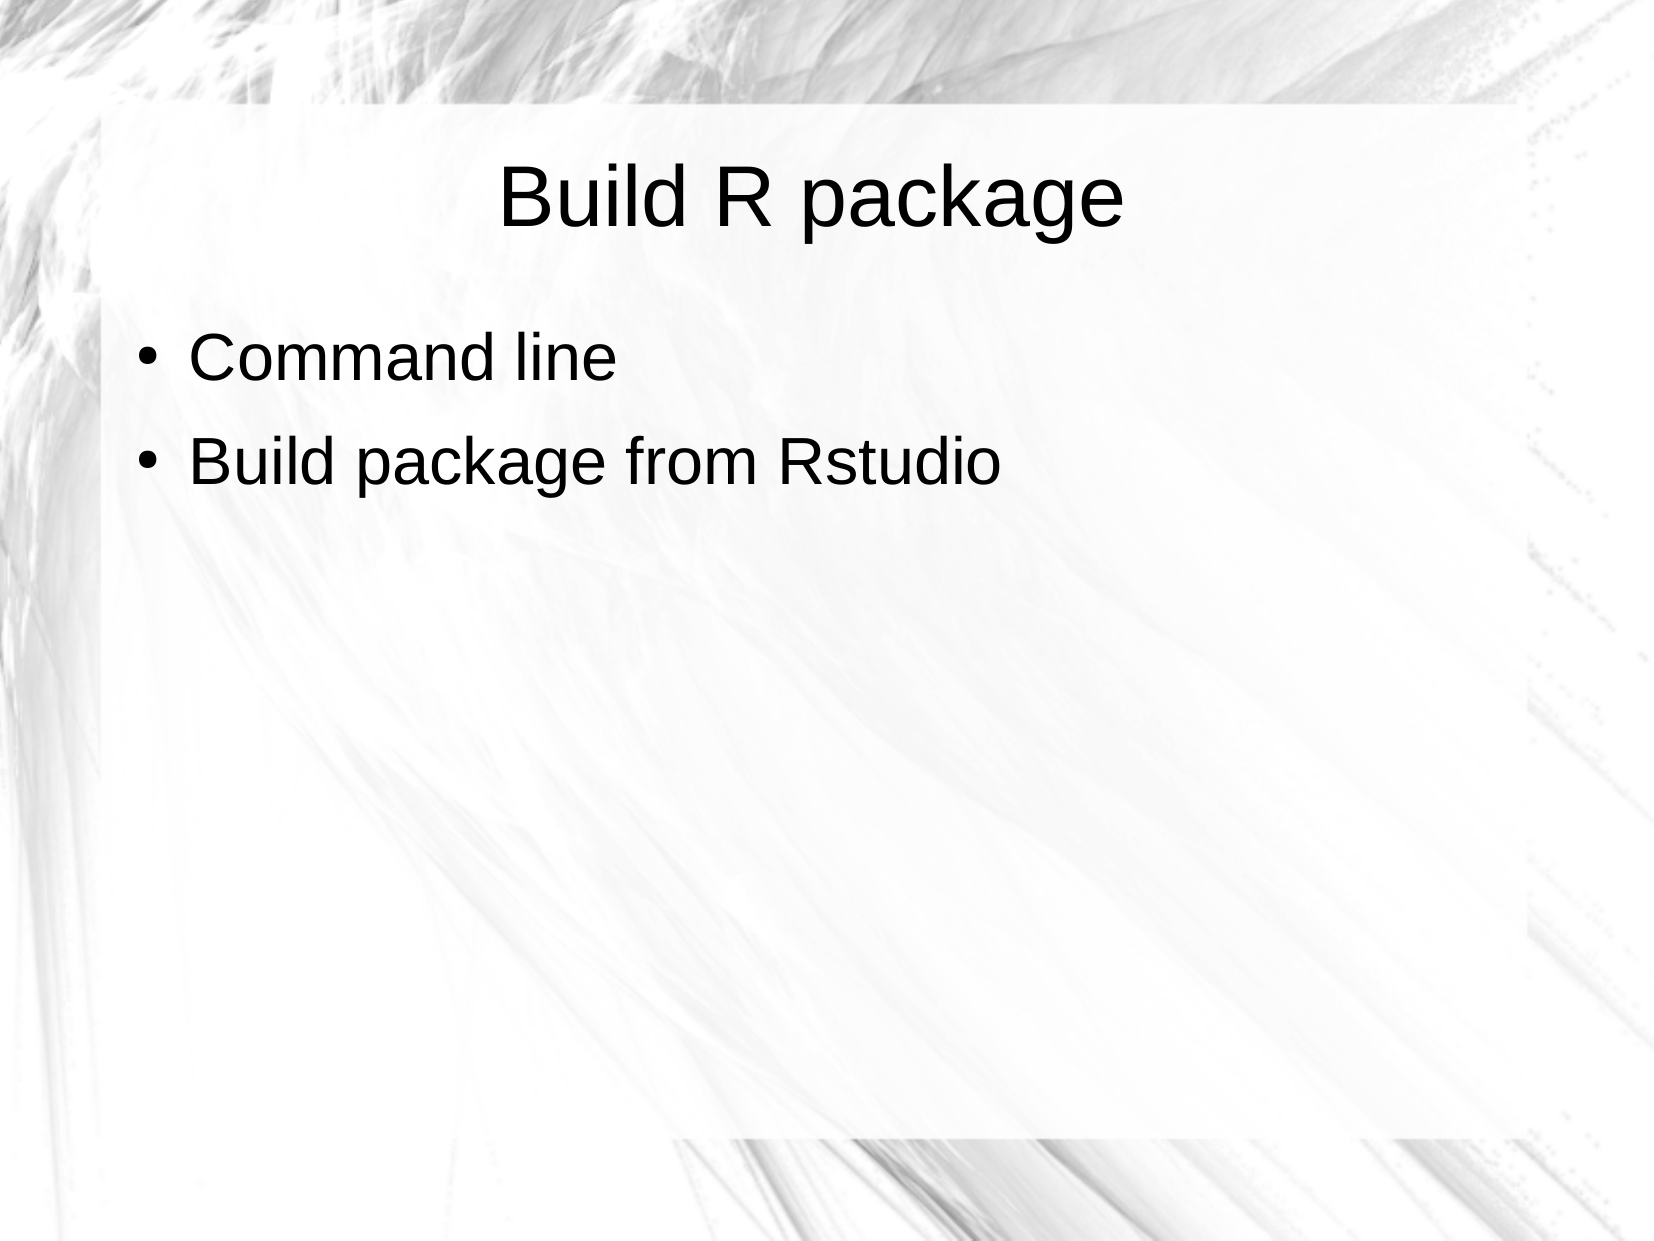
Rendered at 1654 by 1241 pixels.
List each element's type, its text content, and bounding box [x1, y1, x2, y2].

list Command line Build package from Rstudio [118, 319, 1571, 945]
picture [0, 0, 1654, 1241]
title Build R package [118, 112, 1506, 281]
